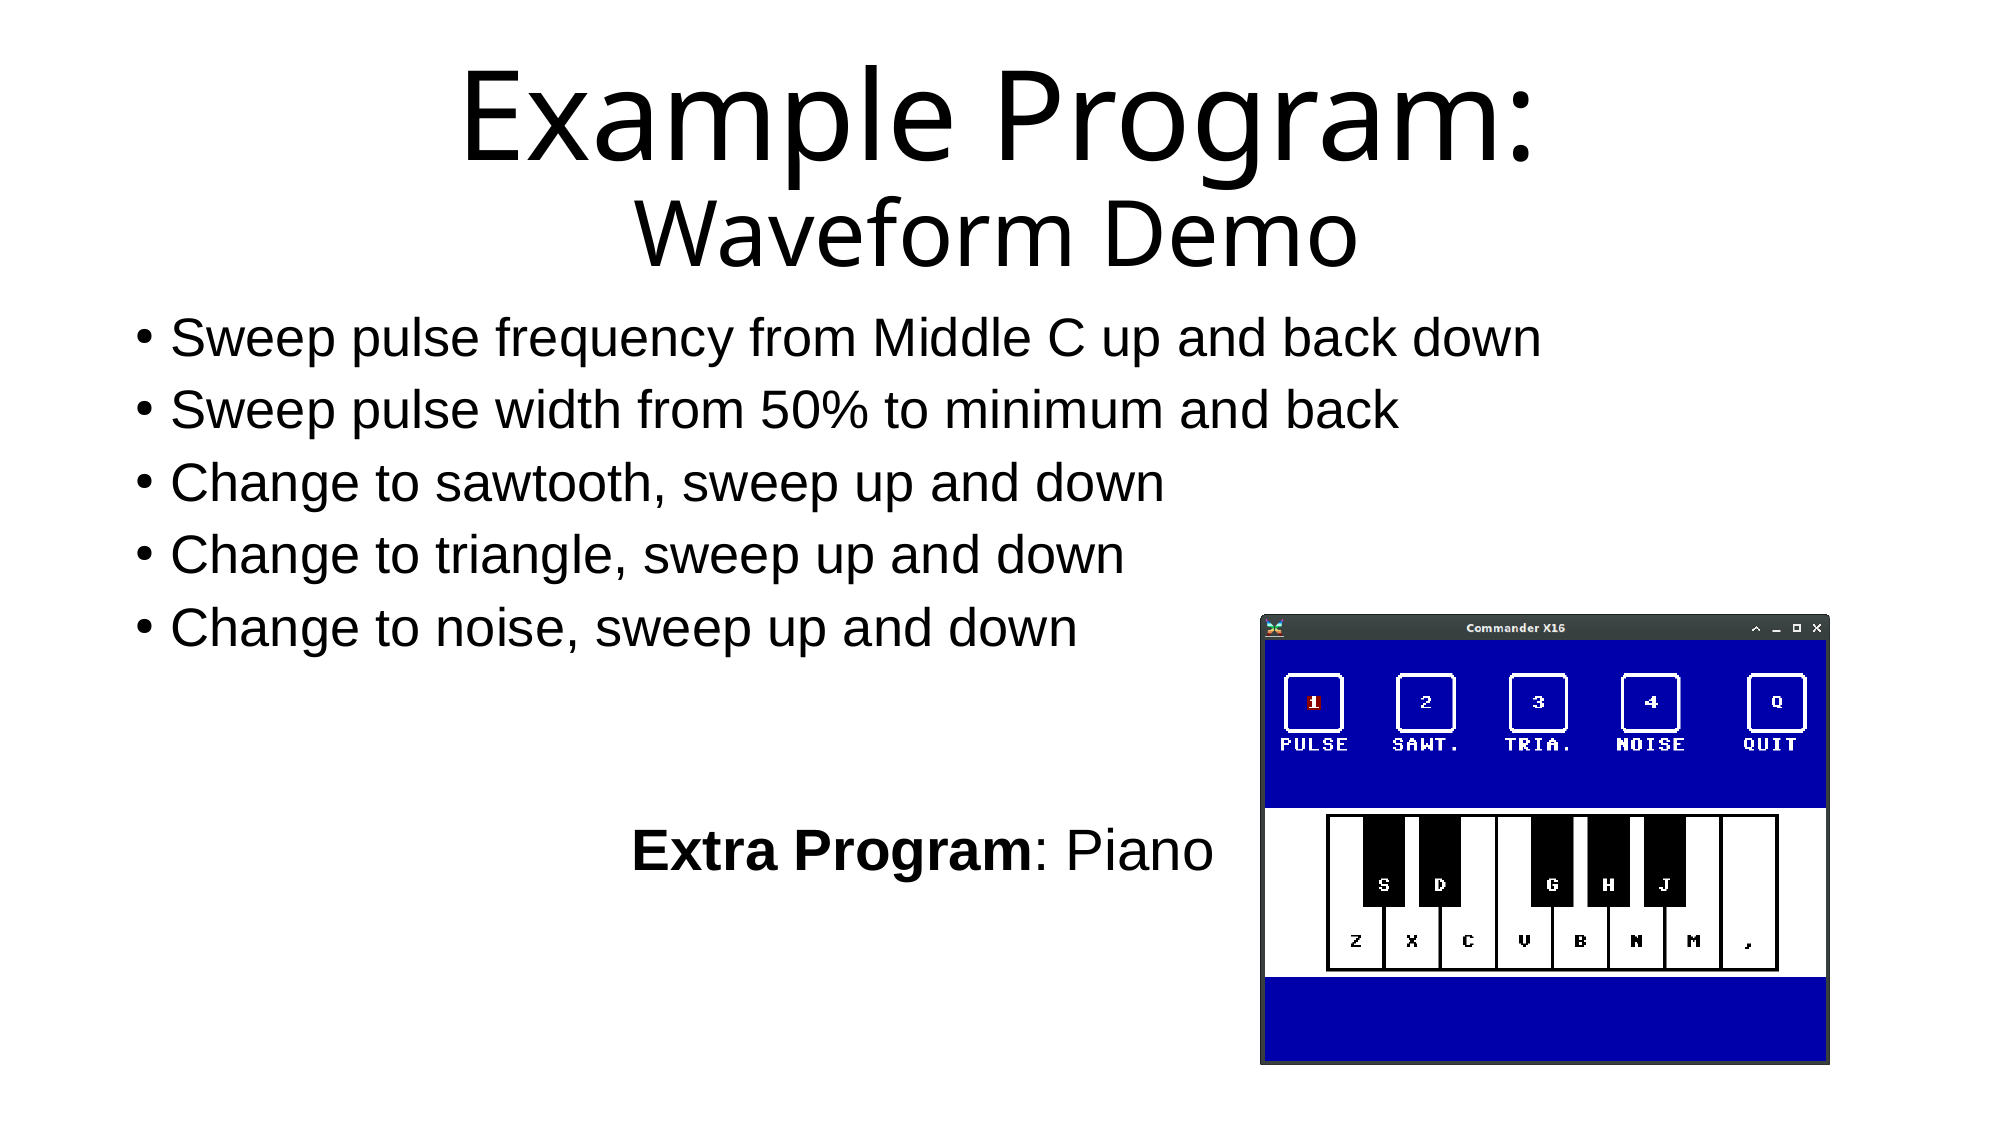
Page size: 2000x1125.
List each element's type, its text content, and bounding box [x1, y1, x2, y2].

text_box Extra Program: Piano [616, 810, 1231, 890]
text_box Sweep pulse frequency from Middle C up and back down Sweep pulse width from 50% to minimum and back Change to sawtooth, sweep up and down Change to triangle, sweep up and down Change to noise, sweep up and down [120, 299, 1560, 666]
picture [1260, 614, 1830, 1066]
title Example Program: Waveform Demo [15, 39, 1981, 300]
